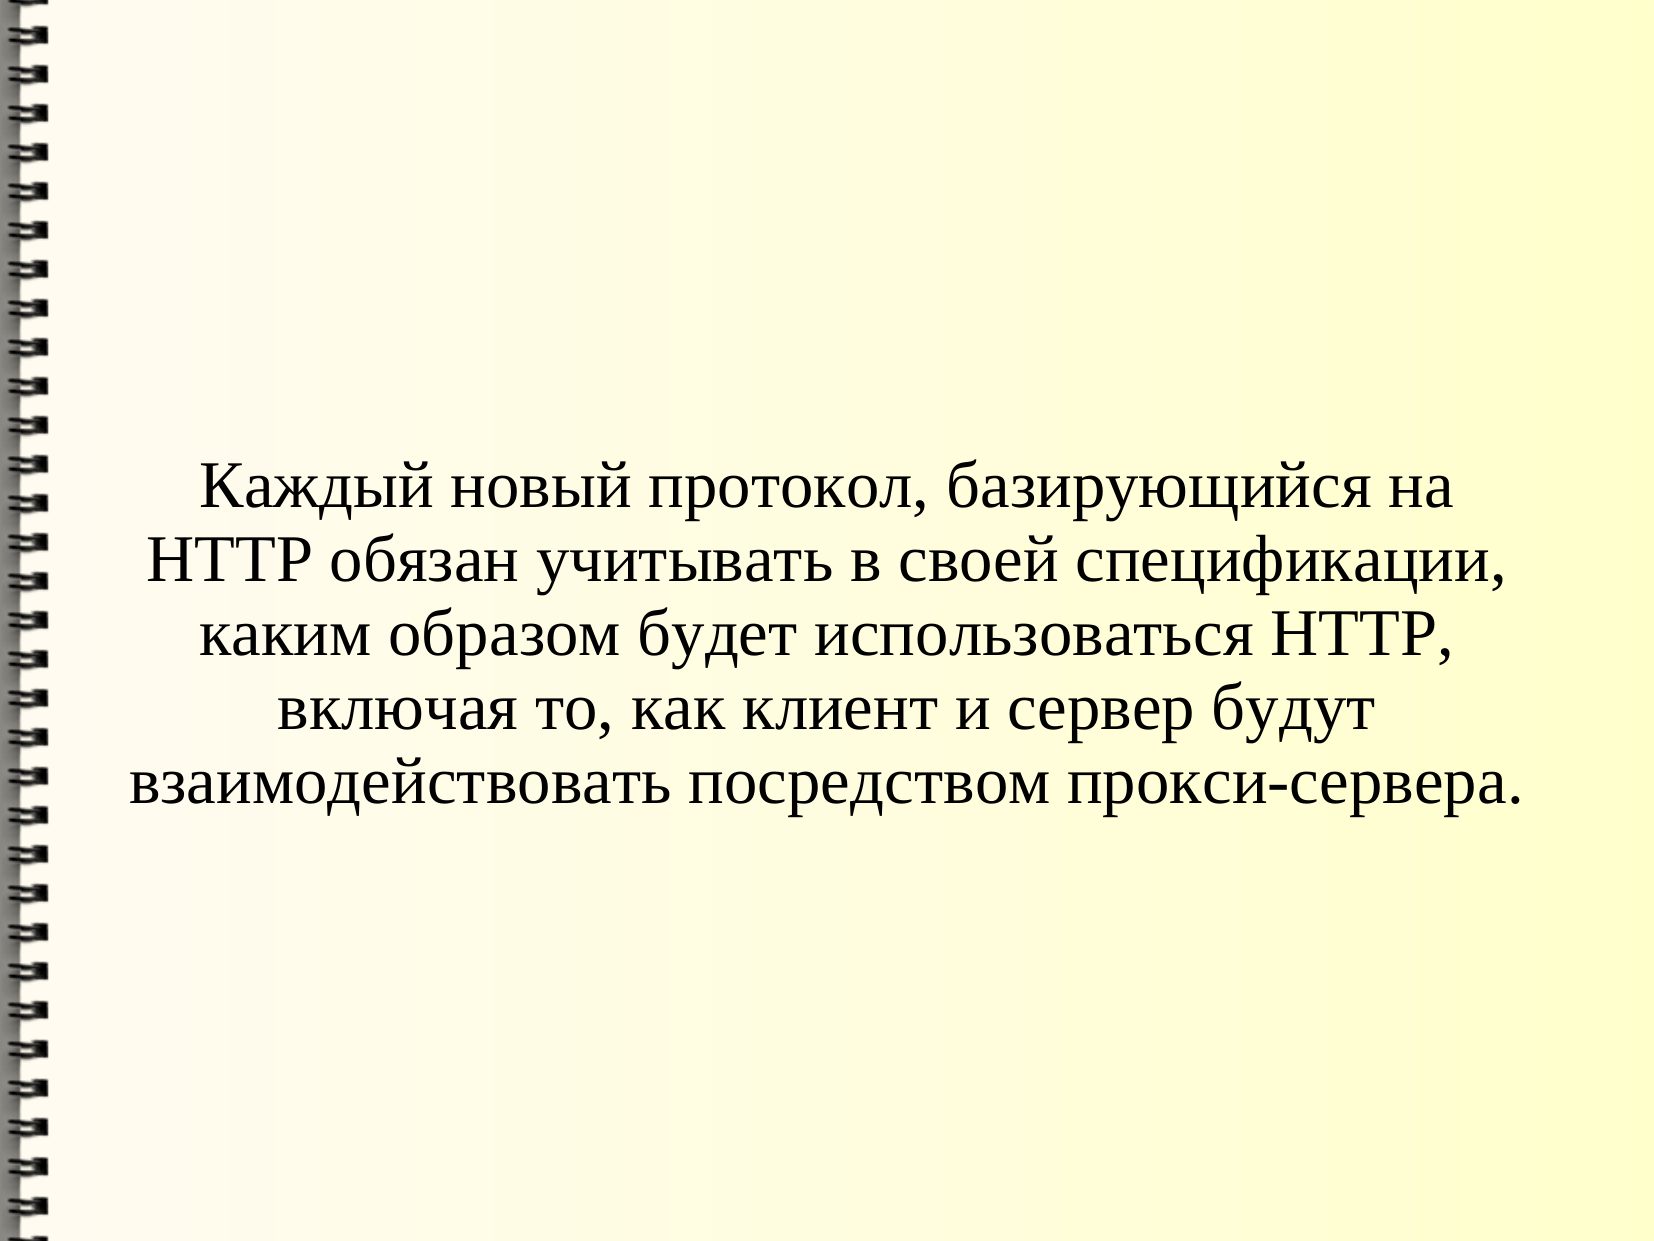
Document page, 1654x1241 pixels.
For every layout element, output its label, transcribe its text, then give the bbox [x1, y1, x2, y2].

picture [0, 0, 1654, 1241]
subtitle Каждый новый протокол, базирующийся на HTTP обязан учитывать в своей спецификации, каким образом будет использоваться HTTP, включая то, как клиент и сервер будут взаимодействовать посредством прокси-сервера. [121, 102, 1534, 1164]
